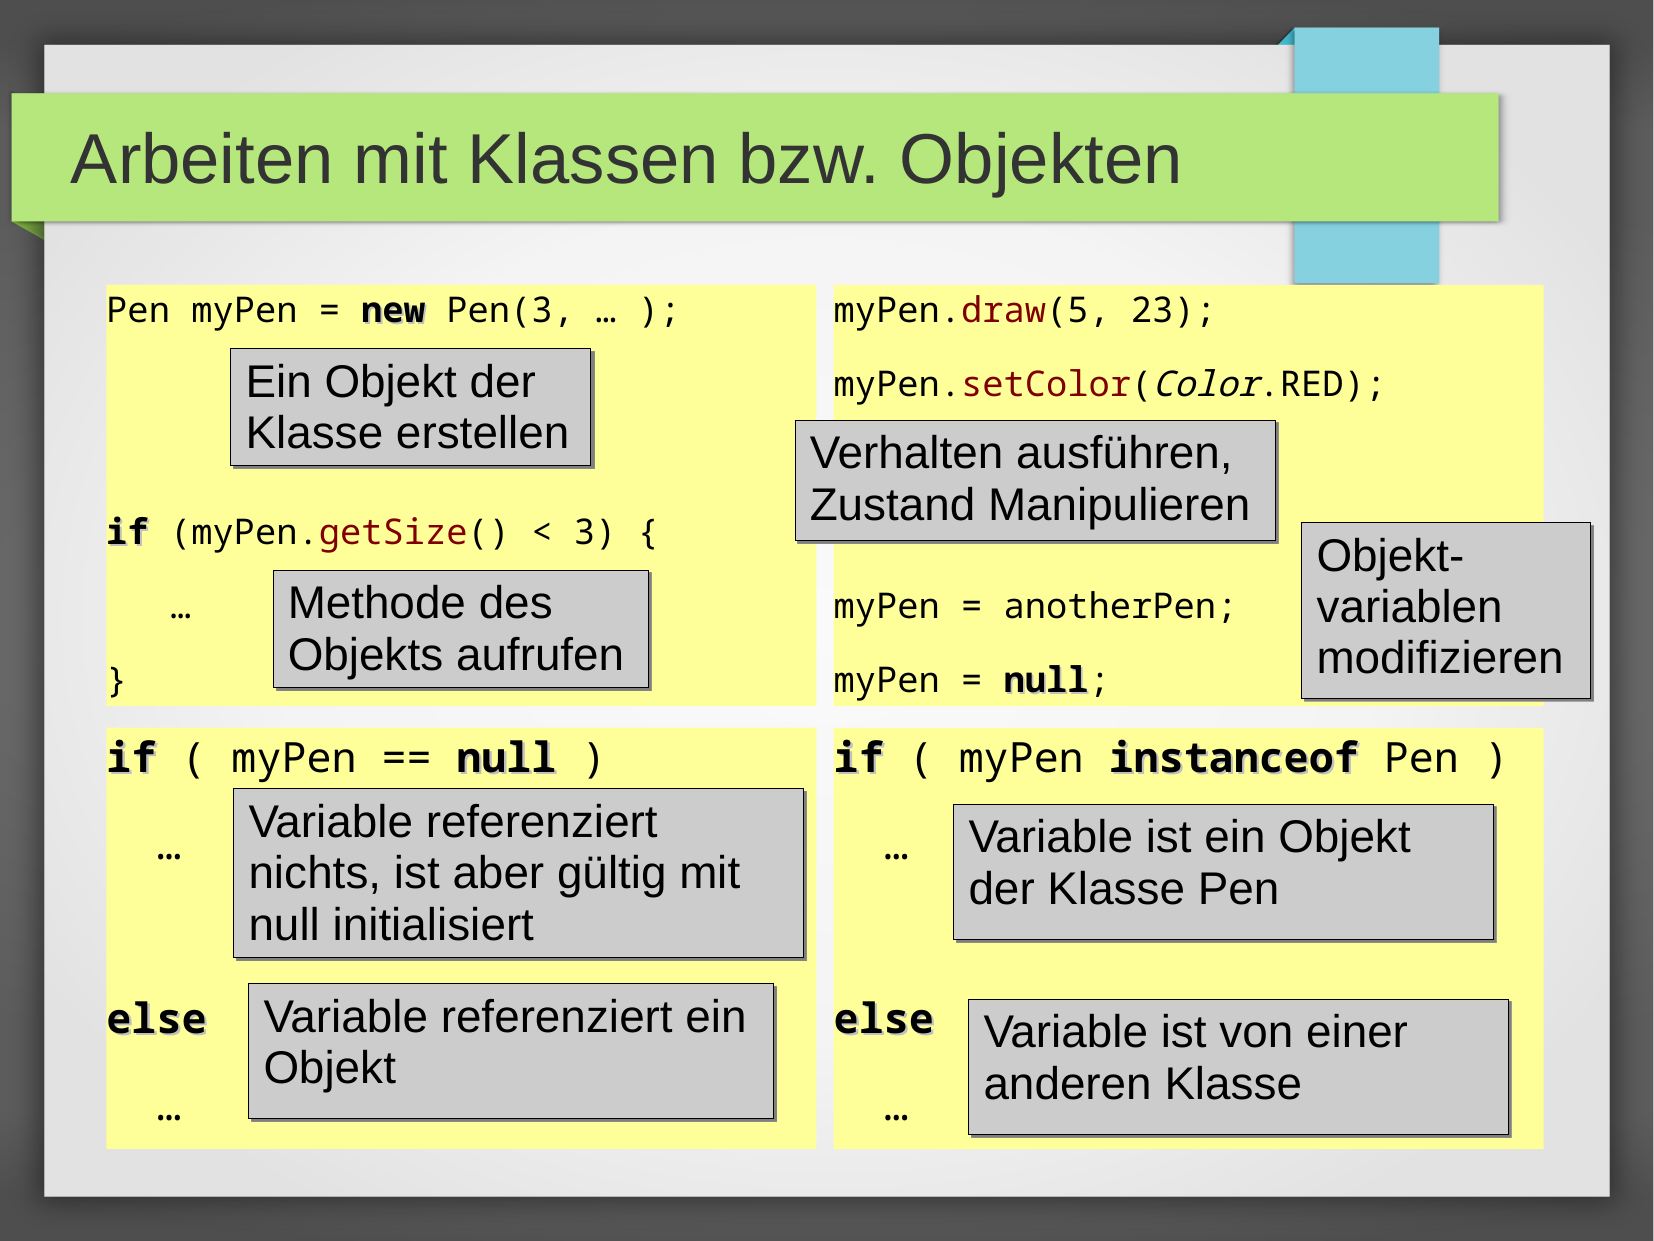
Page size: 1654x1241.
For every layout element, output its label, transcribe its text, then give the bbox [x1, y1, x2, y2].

list Pen myPen = new Pen(3, … ); if (myPen.getSize() < 3) { … } [106, 284, 817, 706]
list if ( myPen == null ) … else … [106, 727, 817, 1149]
text_box Variable ist von einer anderen Klasse [968, 999, 1509, 1135]
text_box Methode des Objekts aufrufen [273, 570, 649, 688]
text_box Variable ist ein Objekt der Klasse Pen [953, 804, 1494, 940]
list if ( myPen instanceof Pen ) … else … [833, 727, 1544, 1150]
text_box Variable referenziert ein Objekt [248, 983, 774, 1119]
text_box Objekt- variablen modifizieren [1301, 522, 1591, 699]
title Arbeiten mit Klassen bzw. Objekten [70, 106, 1229, 213]
list myPen.draw(5, 23); myPen.setColor(Color.RED); myPen = anotherPen; myPen = null; [833, 284, 1544, 707]
text_box Ein Objekt der Klasse erstellen [230, 348, 591, 466]
picture [0, 0, 1654, 1241]
text_box Verhalten ausführen, Zustand Manipulieren [795, 420, 1276, 541]
text_box Variable referenziert nichts, ist aber gültig mit null initialisiert [233, 788, 804, 958]
